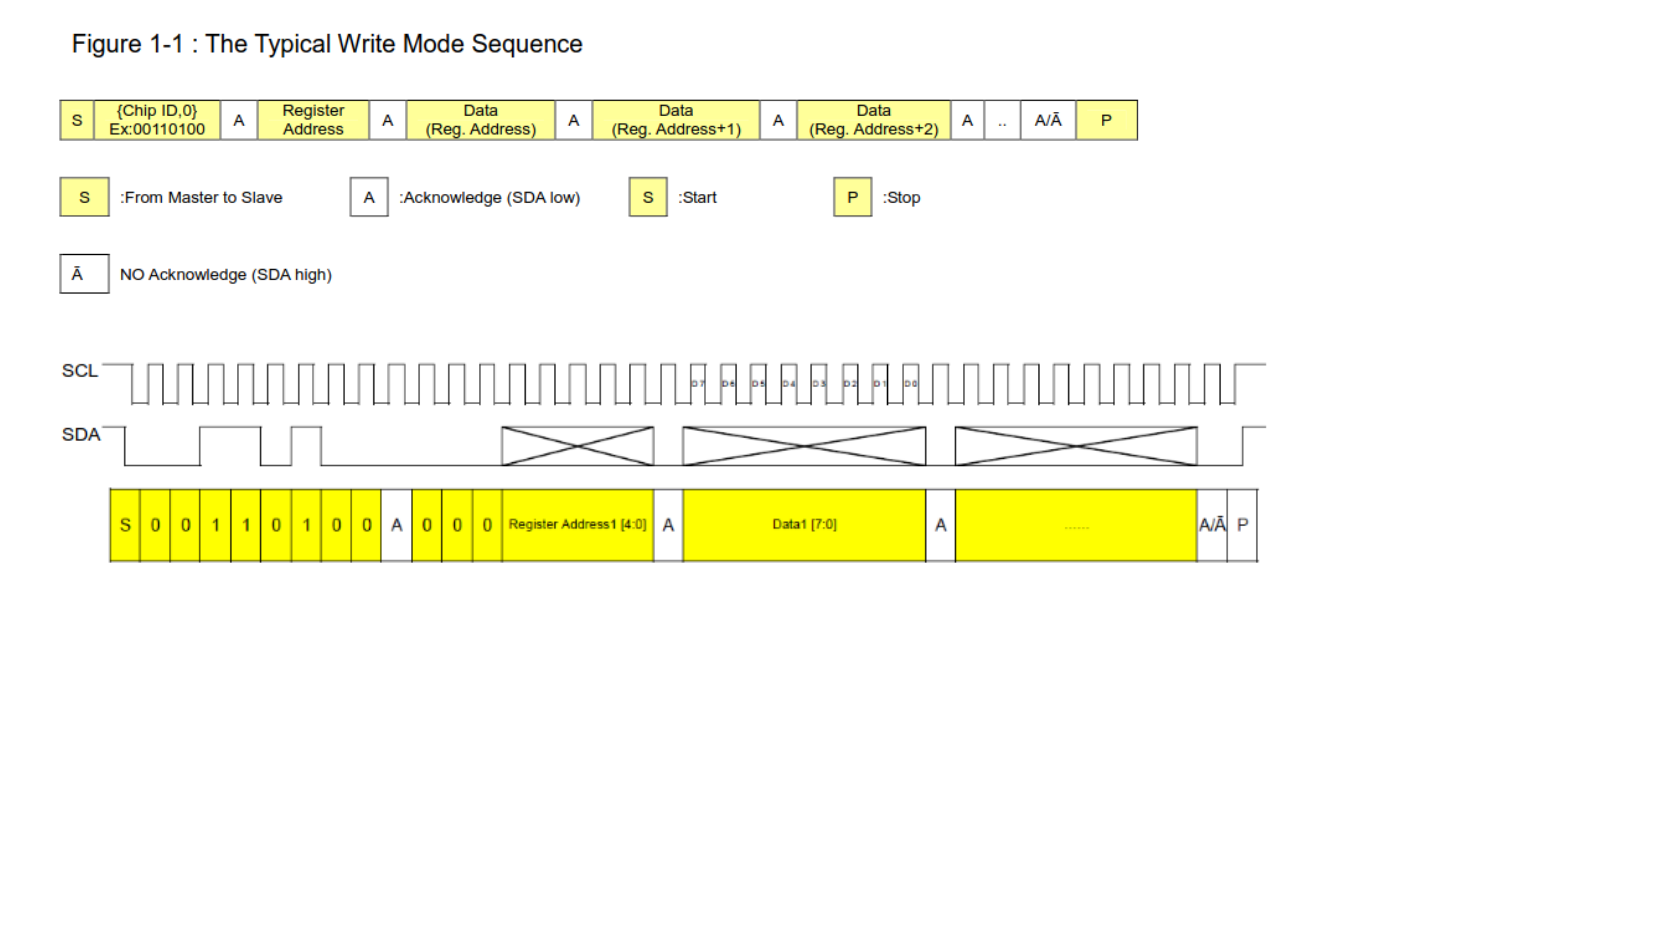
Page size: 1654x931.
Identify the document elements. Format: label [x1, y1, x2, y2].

picture [28, 24, 1313, 614]
